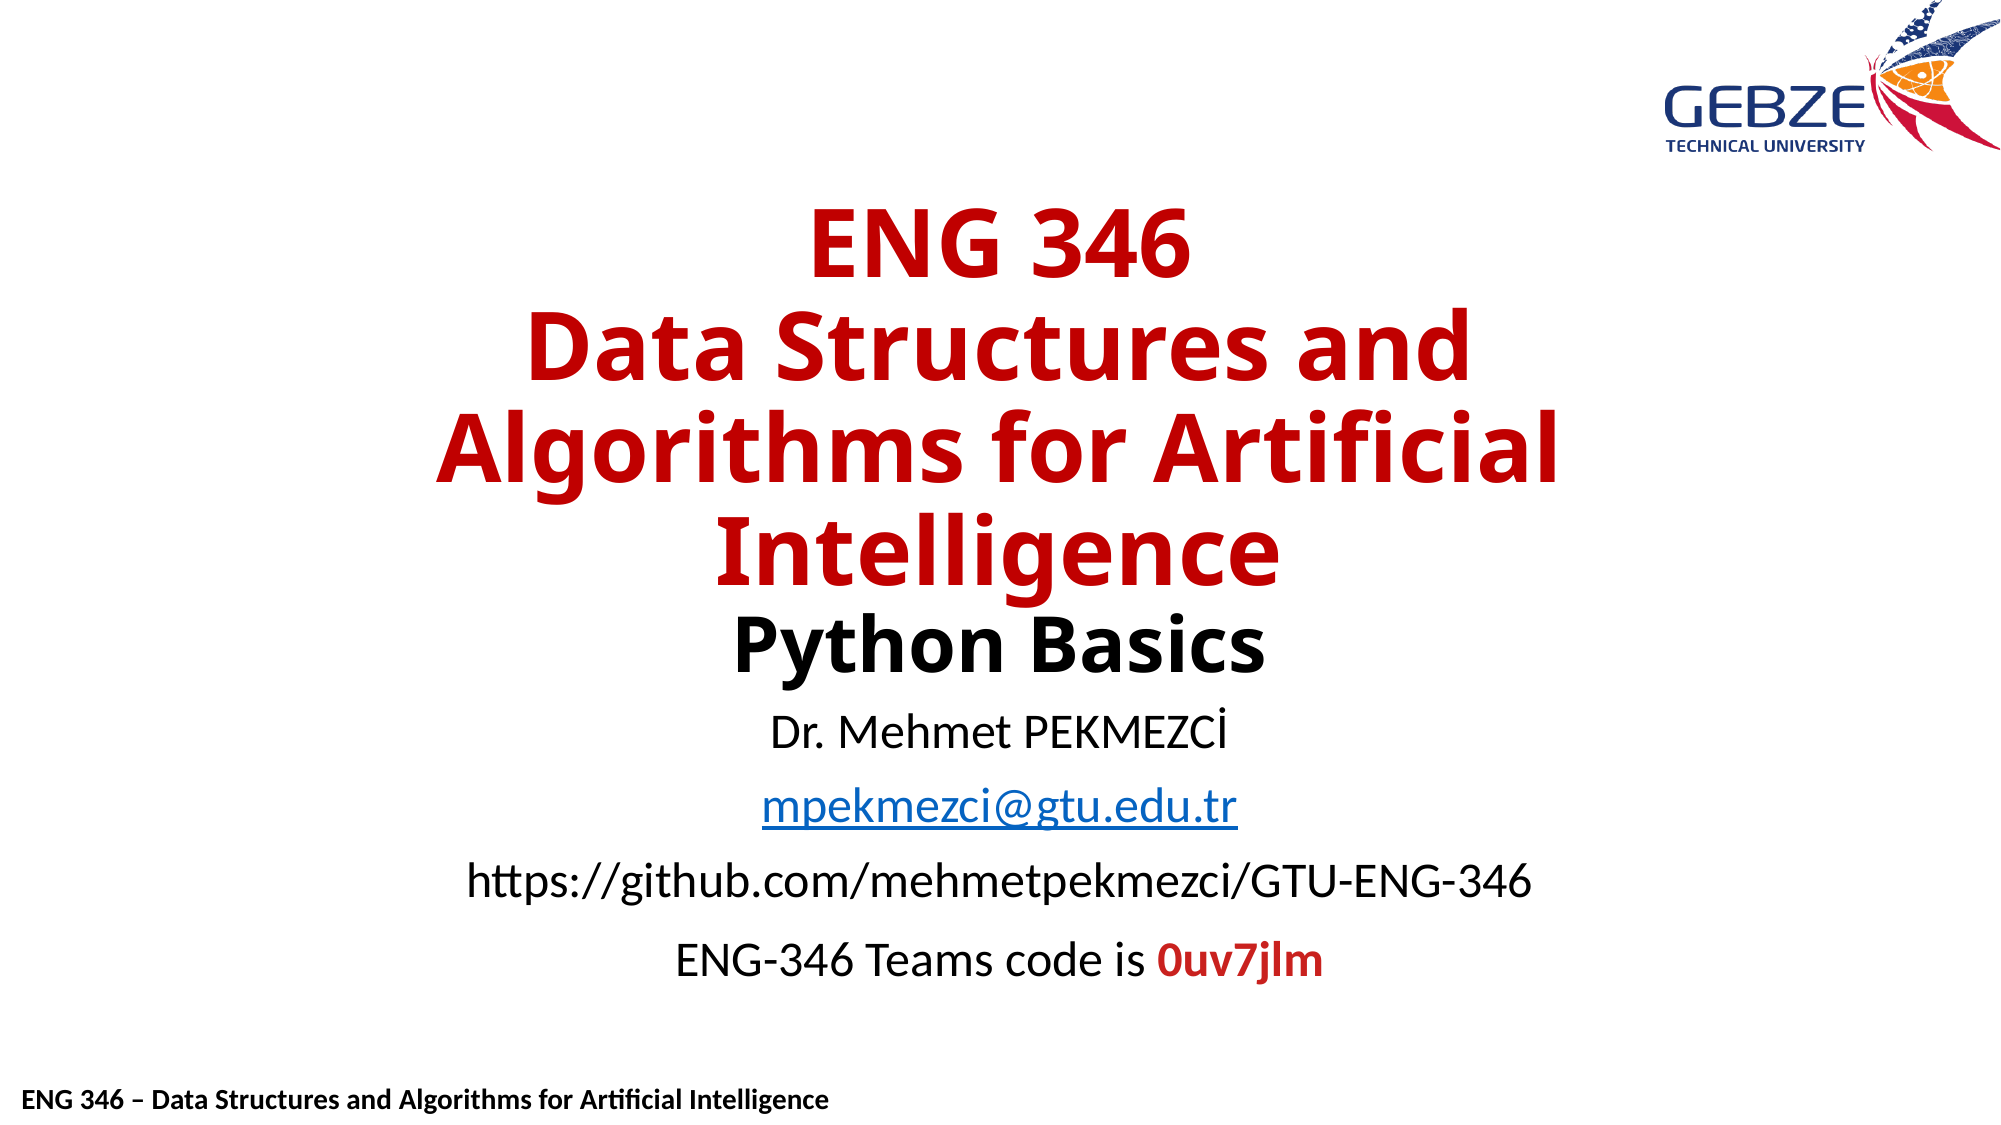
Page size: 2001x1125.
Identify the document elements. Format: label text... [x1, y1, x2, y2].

title ENG 346 Data Structures and Algorithms for Artificial Intelligence Python Basics [249, 184, 1750, 697]
picture [1665, 0, 2001, 152]
subtitle Dr. Mehmet PEKMEZCİ mpekmezci@gtu.edu.tr https://github.com/mehmetpekmezci/GTU-ENG-346 ENG-346 Teams code is 0uv7jlm [249, 697, 1750, 862]
